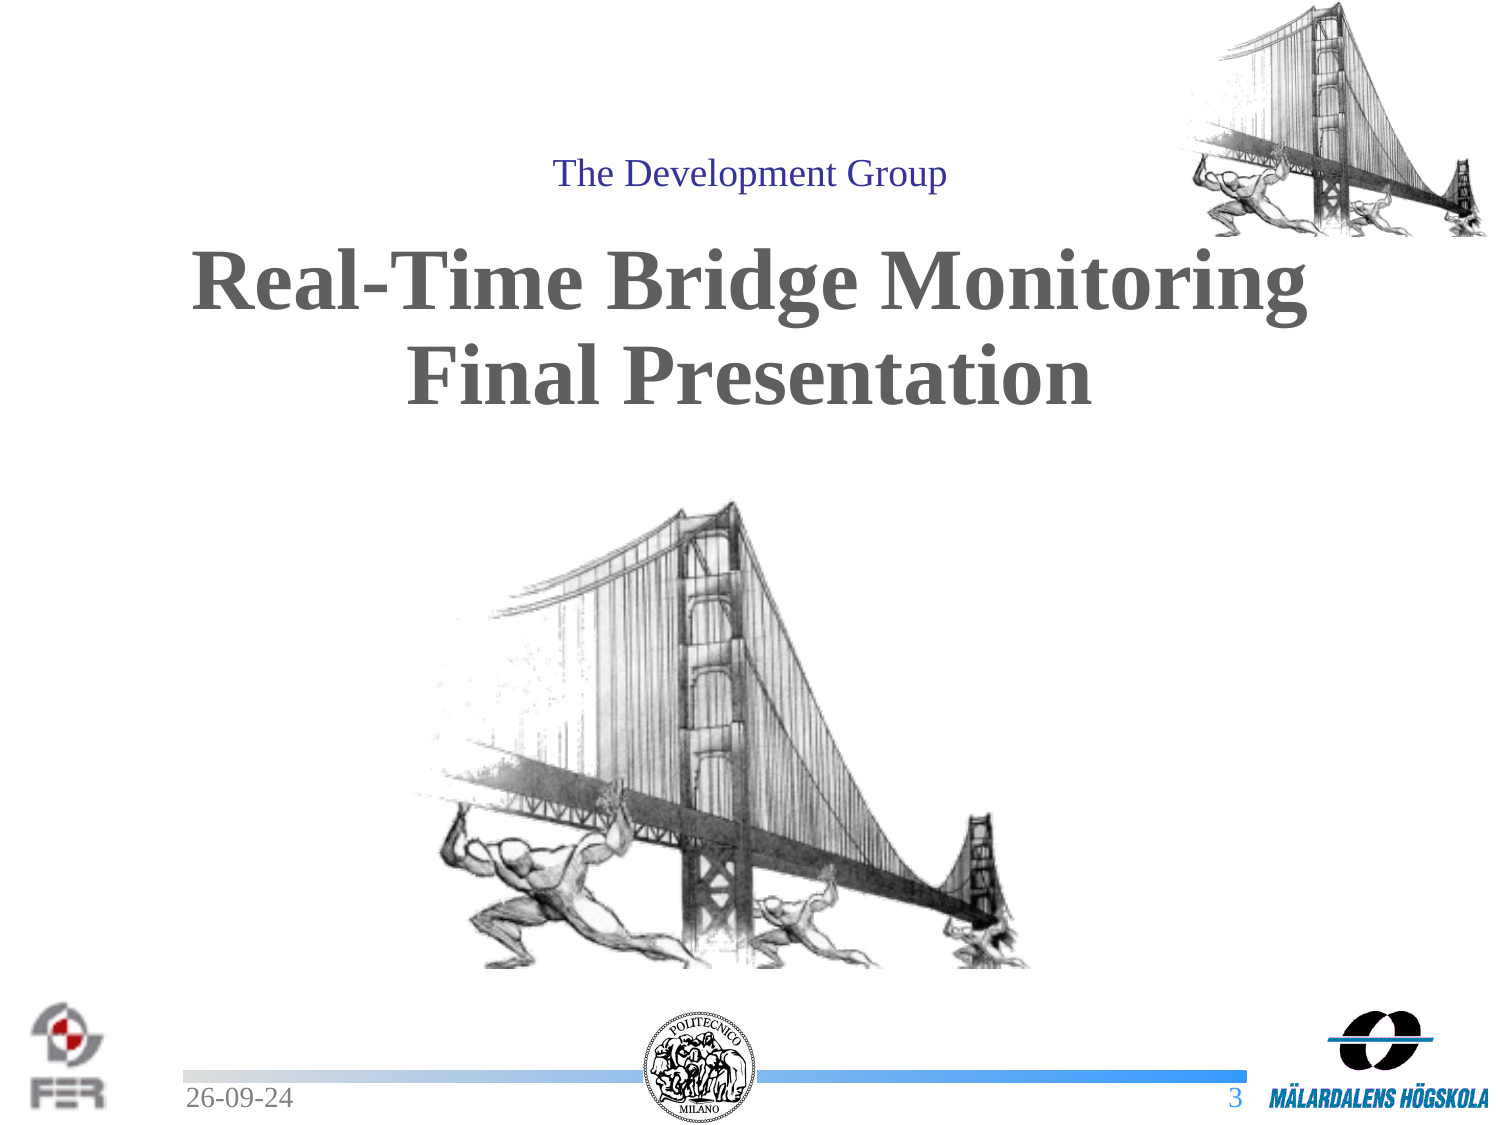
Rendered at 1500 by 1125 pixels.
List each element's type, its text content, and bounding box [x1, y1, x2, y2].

text_box 14-01-09 [171, 1070, 396, 1114]
text_box <numero> [1186, 1070, 1258, 1114]
picture [405, 496, 1031, 969]
picture [1175, 0, 1488, 237]
text_box Real-Time Bridge Monitoring Final Presentation [31, 125, 1469, 532]
picture [29, 987, 107, 1125]
picture [643, 1011, 757, 1123]
picture [1368, 1093, 1374, 1104]
picture [1269, 1011, 1488, 1108]
picture [1454, 1091, 1459, 1108]
picture [1435, 1096, 1441, 1104]
text_box The Development Group [533, 137, 967, 204]
